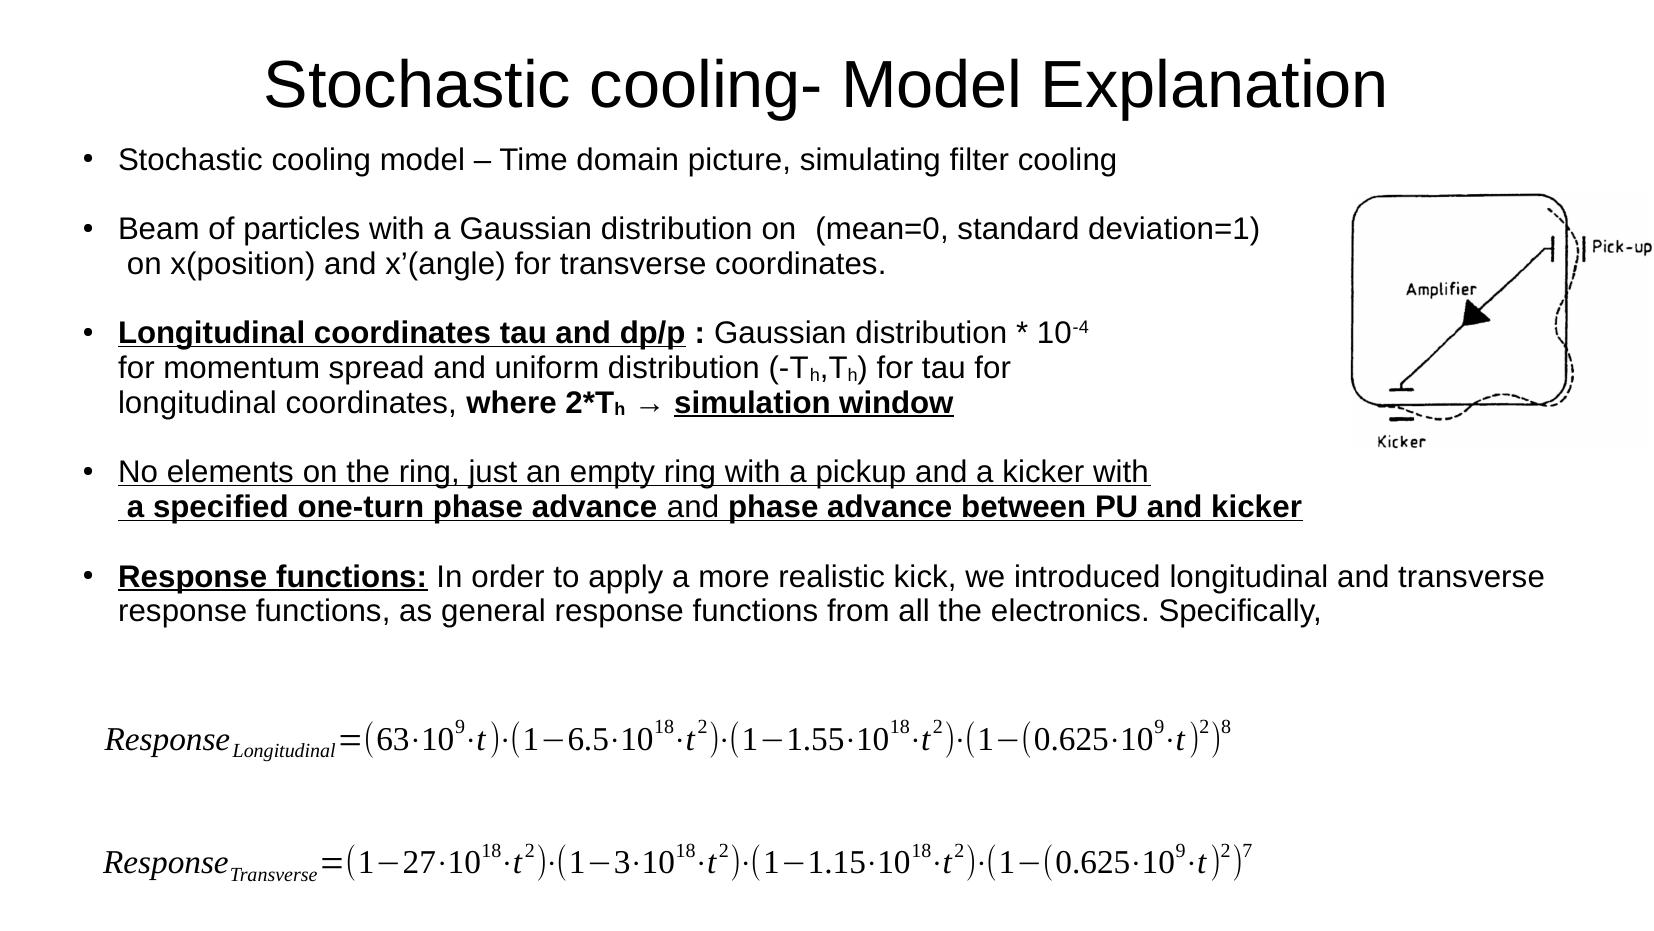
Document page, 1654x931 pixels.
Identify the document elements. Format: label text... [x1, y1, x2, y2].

subtitle Stochastic cooling model – Time domain picture, simulating filter cooling Beam of particles with a Gaussian distribution on (mean=0, standard deviation=1) on x(position) and x’(angle) for transverse coordinates. Longitudinal coordinates tau and dp/p : Gaussian distribution * 10-4 for momentum spread and uniform distribution (-Th,Th) for tau for longitudinal coordinates, where 2*Th → simulation window No elements on the ring, just an empty ring with a pickup and a kicker with a specified one-turn phase advance and phase advance between PU and kicker Response functions: In order to apply a more realistic kick, we introduced longitudinal and transverse response functions, as general response functions from all the electronics. Specifically, [82, 142, 1571, 911]
chart [101, 839, 1253, 886]
title Stochastic cooling- Model Explanation [82, 37, 1571, 132]
chart [102, 715, 1232, 762]
picture [1350, 192, 1652, 449]
